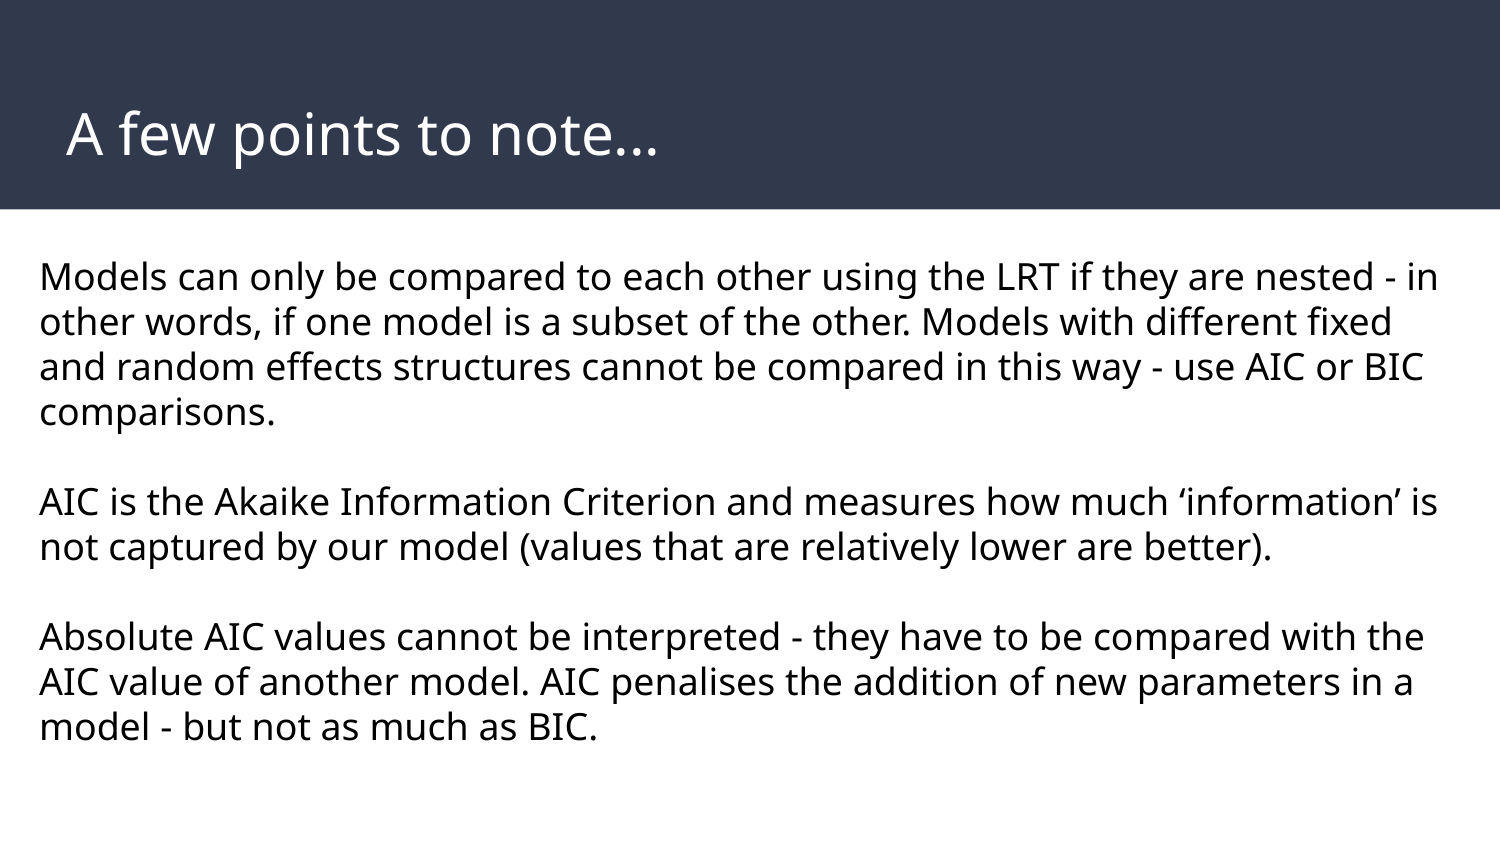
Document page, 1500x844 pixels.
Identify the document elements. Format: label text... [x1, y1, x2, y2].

title A few points to note... [51, 82, 1449, 185]
text_box Models can only be compared to each other using the LRT if they are nested - in other words, if one model is a subset of the other. Models with different fixed and random effects structures cannot be compared in this way - use AIC or BIC comparisons. AIC is the Akaike Information Criterion and measures how much ‘information’ is not captured by our model (values that are relatively lower are better). Absolute AIC values cannot be interpreted - they have to be compared with the AIC value of another model. AIC penalises the addition of new parameters in a model - but not as much as BIC. [24, 237, 1474, 818]
